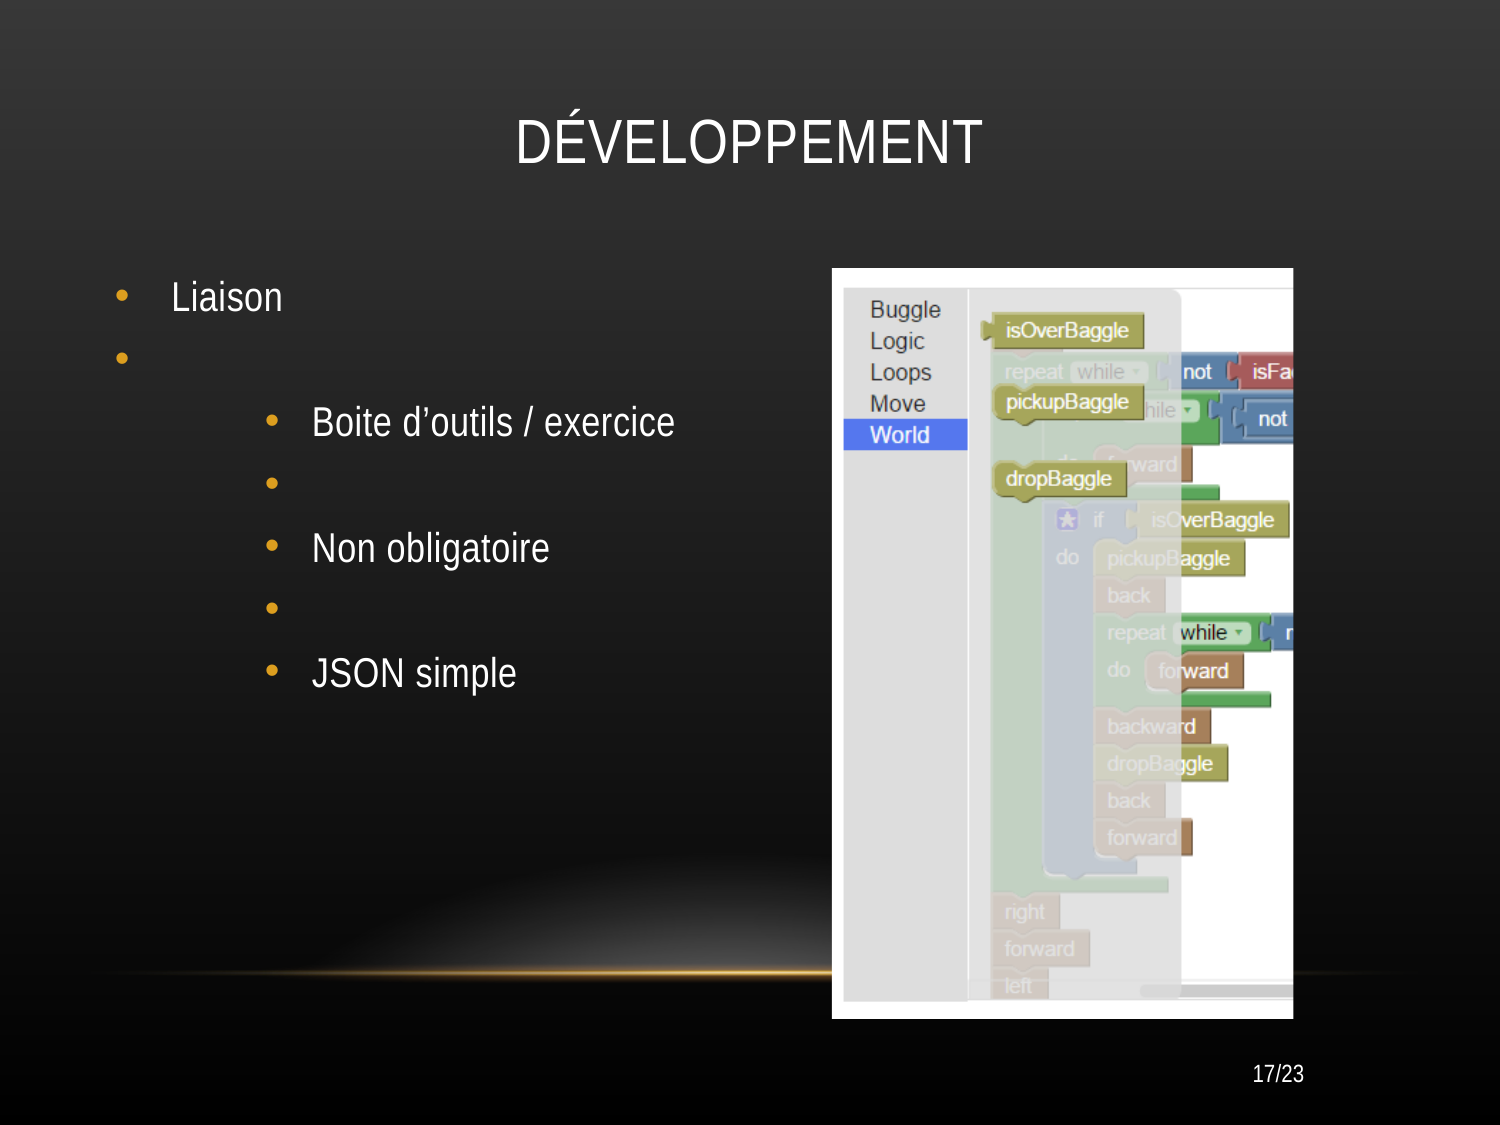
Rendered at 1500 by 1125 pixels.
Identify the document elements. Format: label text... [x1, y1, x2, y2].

text_box 18/23 [1237, 1042, 1401, 1103]
title développement [99, 45, 1400, 233]
list Liaison Boite d’outils / exercice Non obligatoire JSON simple [99, 262, 713, 938]
picture [831, 268, 1294, 1019]
